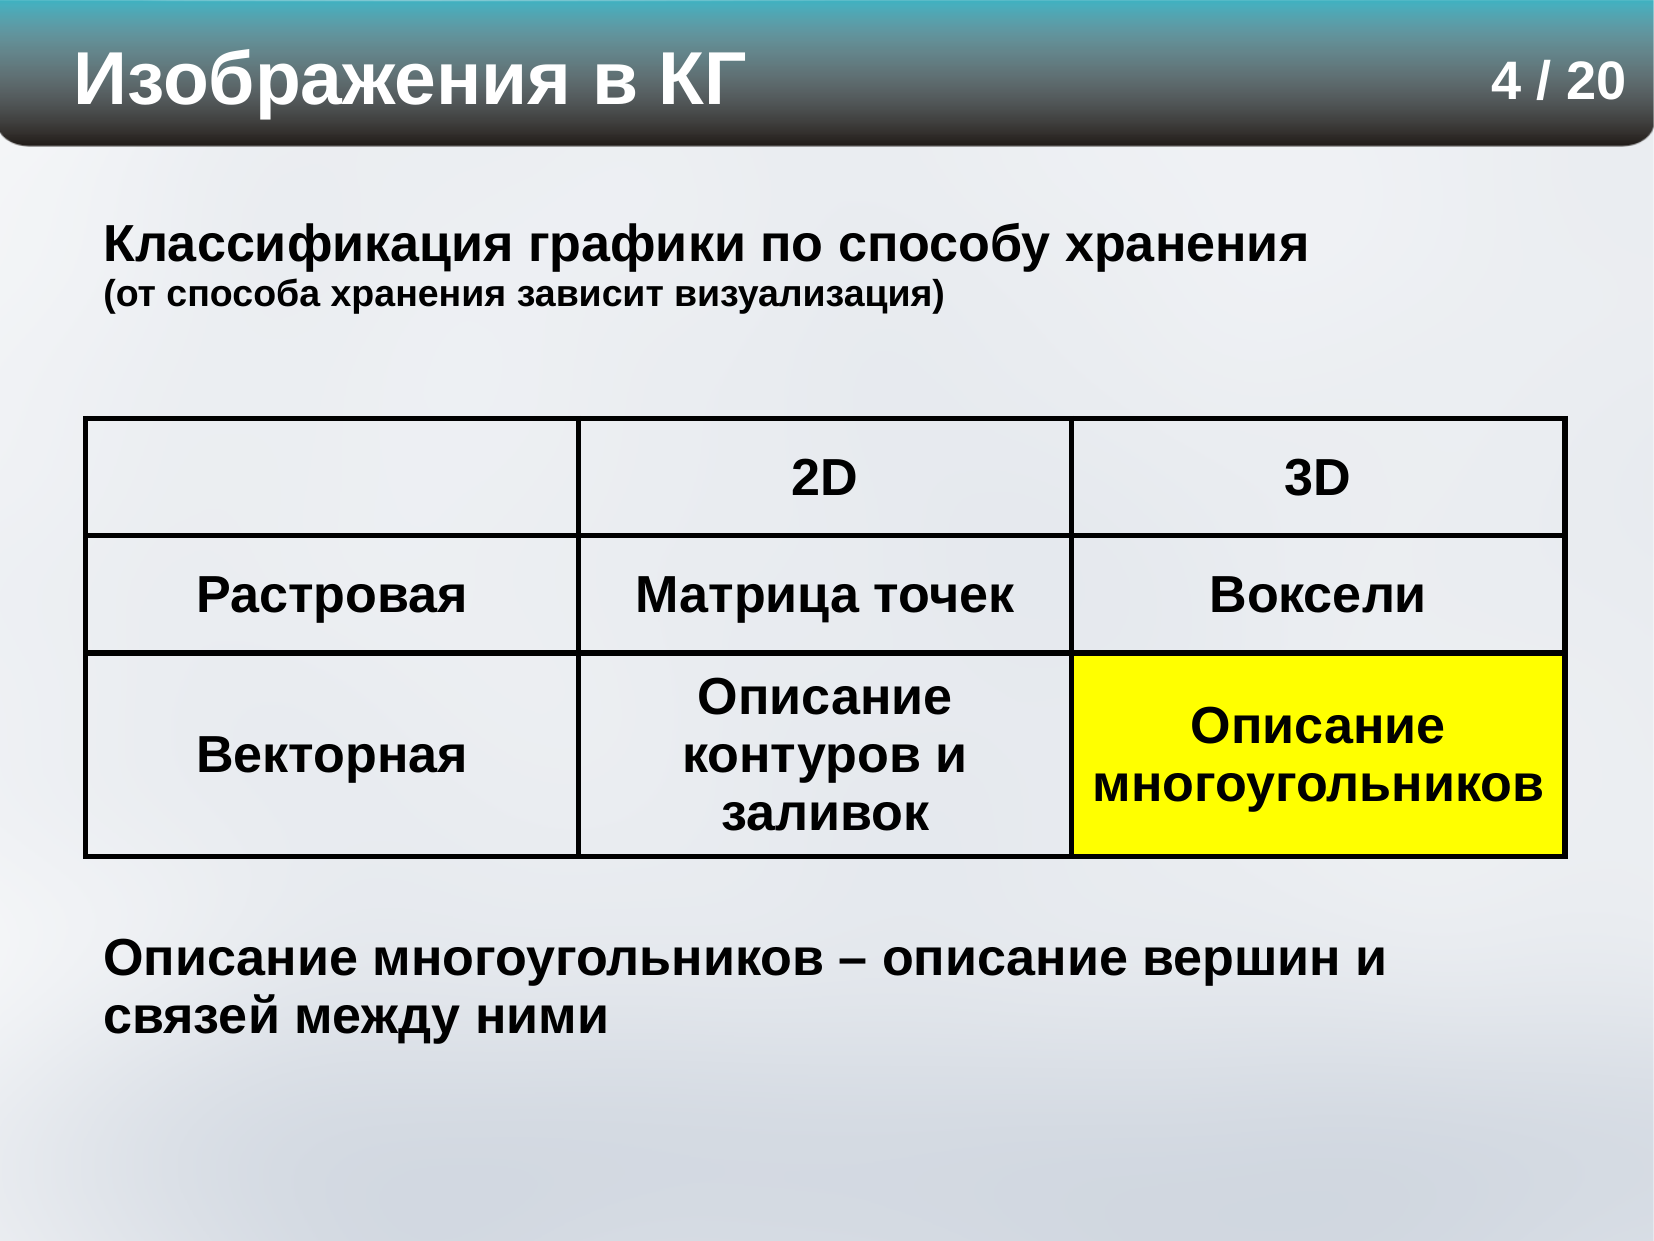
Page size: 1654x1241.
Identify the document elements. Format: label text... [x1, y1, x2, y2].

table_cell Векторная [88, 656, 576, 854]
text_box Классификация графики по способу хранения (от способа хранения зависит визуализация) [88, 206, 1565, 322]
text_box <номер> / 20 [1476, 42, 1654, 179]
text_box Изображения в КГ [59, 29, 916, 129]
table_header 2D [581, 421, 1069, 533]
picture [0, 0, 1654, 1241]
table_cell Растровая [88, 538, 576, 650]
table_cell Описание многоугольников [1074, 656, 1562, 854]
table_cell Описание контуров и заливок [581, 656, 1069, 854]
table_header [88, 421, 576, 533]
table_cell Матрица точек [581, 538, 1069, 650]
text_box Описание многоугольников – описание вершин и связей между ними [88, 921, 1565, 1053]
table_cell Воксели [1074, 538, 1562, 650]
table_header 3D [1074, 421, 1562, 533]
